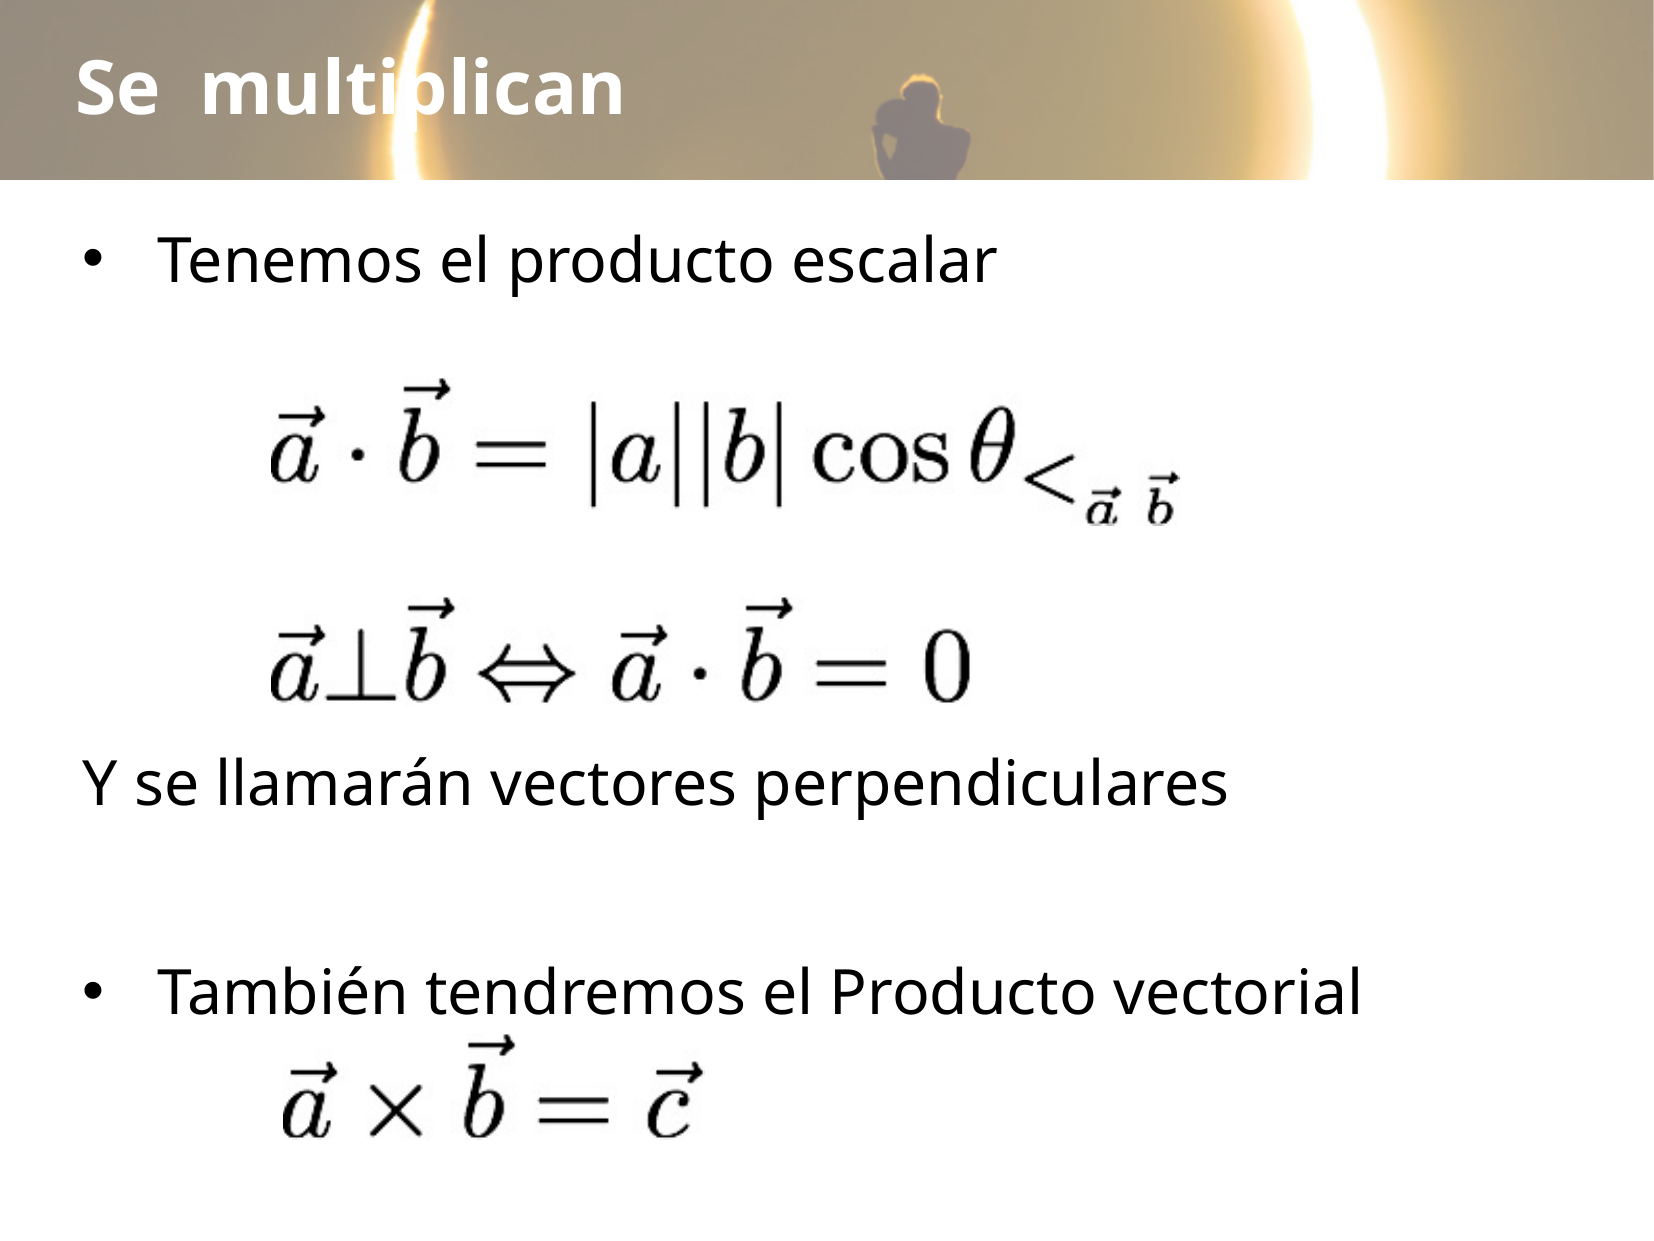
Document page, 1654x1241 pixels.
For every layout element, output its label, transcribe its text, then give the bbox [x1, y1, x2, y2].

picture [271, 596, 972, 705]
picture [283, 1033, 705, 1140]
picture [0, 0, 1654, 180]
title Se multiplican [75, 19, 1563, 150]
list Tenemos el producto escalar Y se llamarán vectores perpendiculares También tendremos el Producto vectorial [82, 218, 1571, 1204]
picture [271, 377, 1180, 526]
